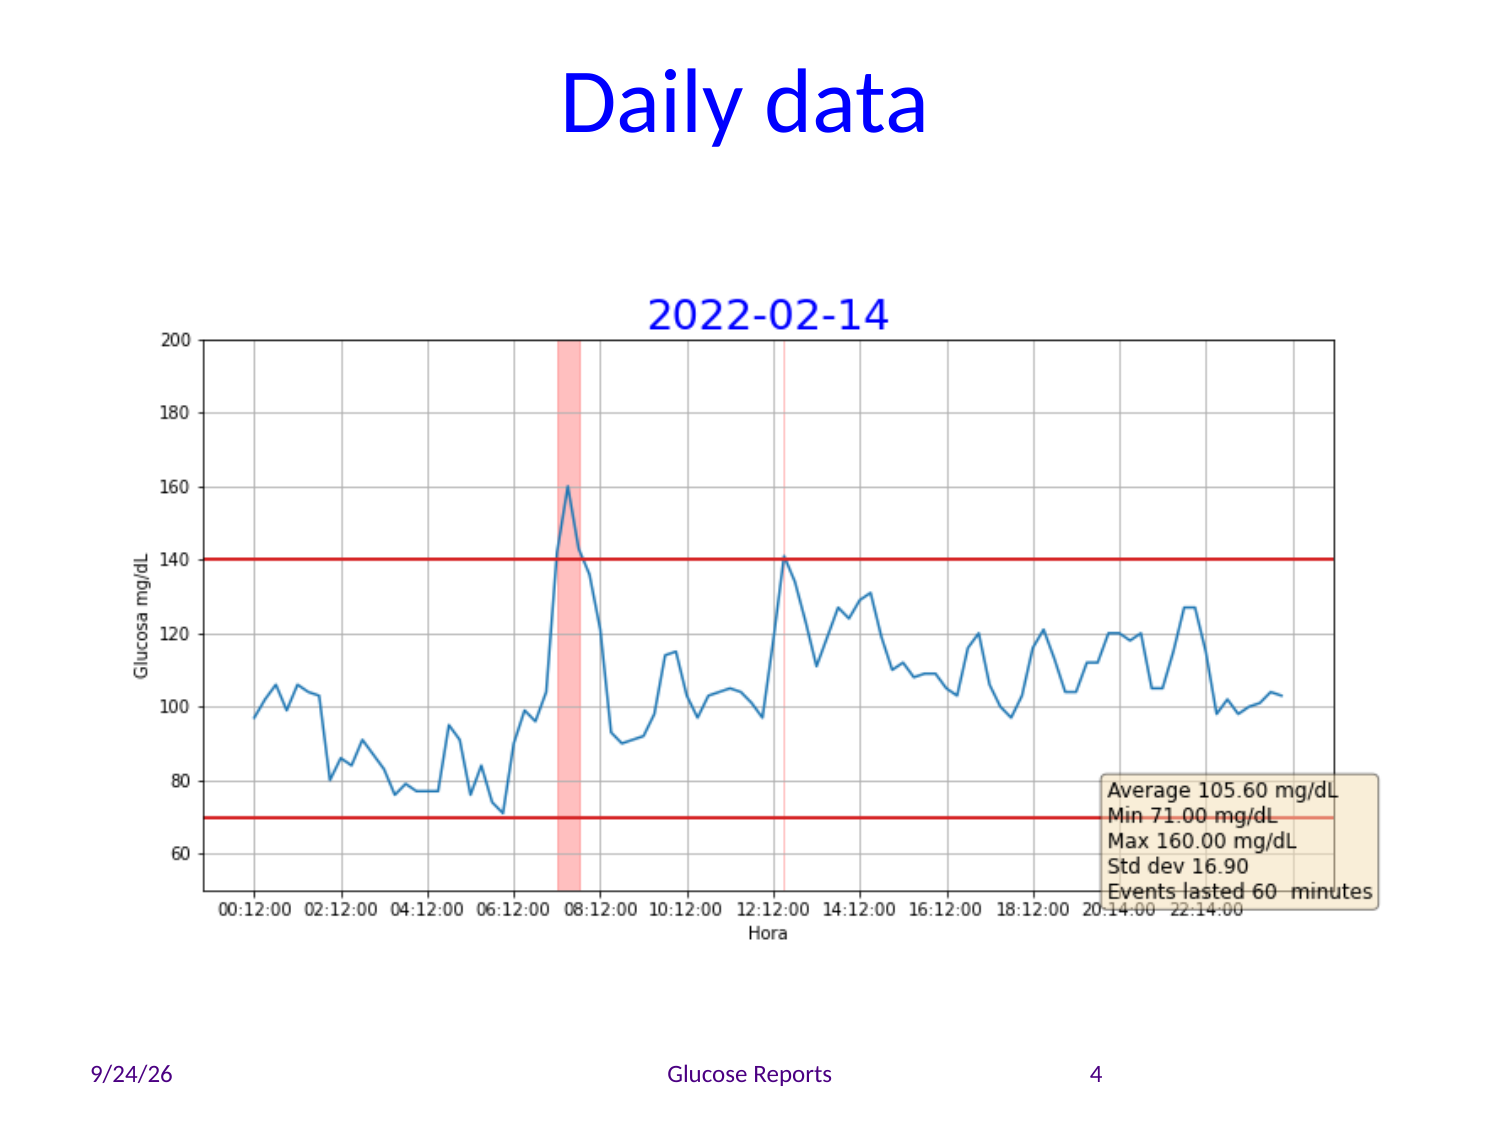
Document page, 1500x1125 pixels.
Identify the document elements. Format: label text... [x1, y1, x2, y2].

title Daily data [75, 2, 1426, 190]
picture [21, 253, 1479, 982]
